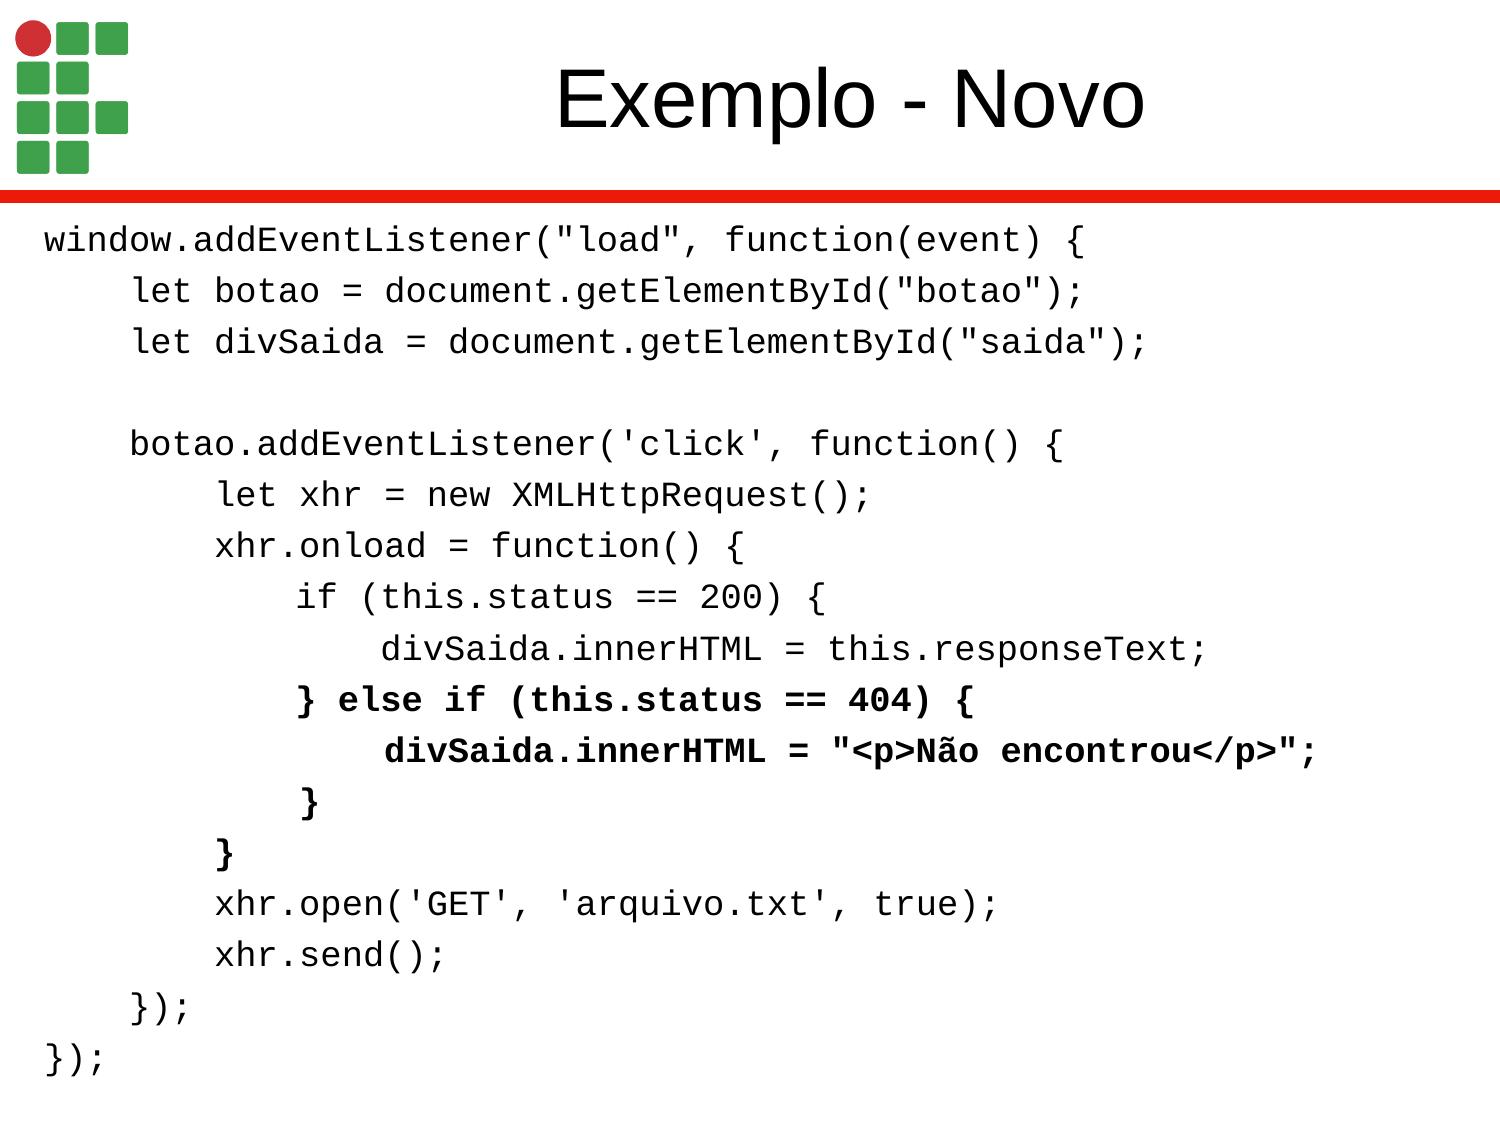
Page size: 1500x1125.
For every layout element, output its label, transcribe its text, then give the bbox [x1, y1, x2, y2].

picture [14, 16, 130, 178]
title Exemplo - Novo [230, 0, 1471, 202]
list window.addEventListener("load", function(event) { let botao = document.getElementById("botao"); let divSaida = document.getElementById("saida"); botao.addEventListener('click', function() { let xhr = new XMLHttpRequest(); xhr.onload = function() { if (this.status == 200) { divSaida.innerHTML = this.responseText; } else if (this.status == 404) { divSaida.innerHTML = "<p>Não encontrou</p>"; } } xhr.open('GET', 'arquivo.txt', true); xhr.send(); }); }); [29, 207, 1471, 1087]
